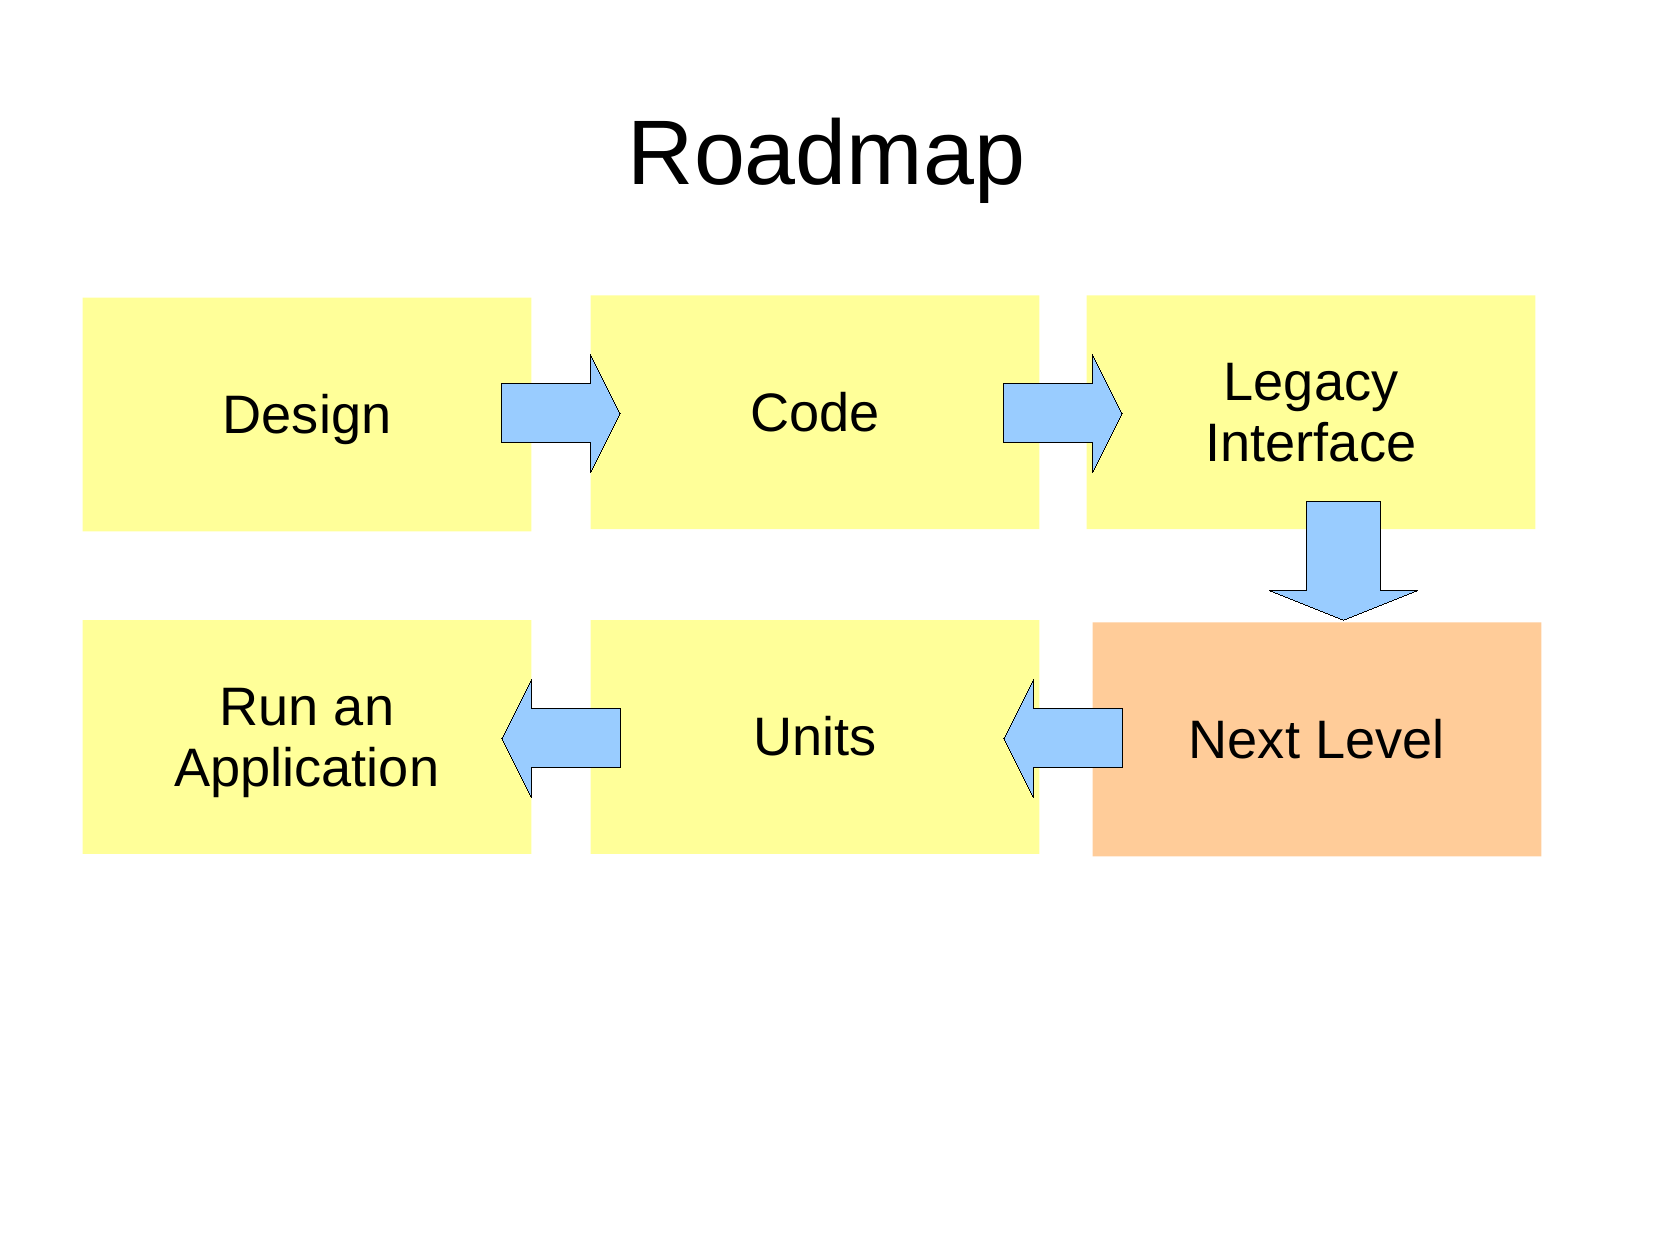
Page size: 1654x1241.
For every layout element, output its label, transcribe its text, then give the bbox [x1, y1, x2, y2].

text_box Units [590, 620, 1040, 854]
title Roadmap [82, 56, 1571, 250]
text_box Legacy Interface [1086, 295, 1536, 530]
text_box [501, 679, 621, 798]
text_box [501, 354, 621, 473]
text_box Run an Application [82, 620, 532, 854]
text_box [1269, 501, 1418, 621]
text_box Code [590, 295, 1040, 530]
subtitle Design [82, 297, 532, 532]
text_box [1003, 679, 1123, 798]
text_box Next Level [1092, 622, 1542, 857]
text_box [1003, 354, 1123, 473]
